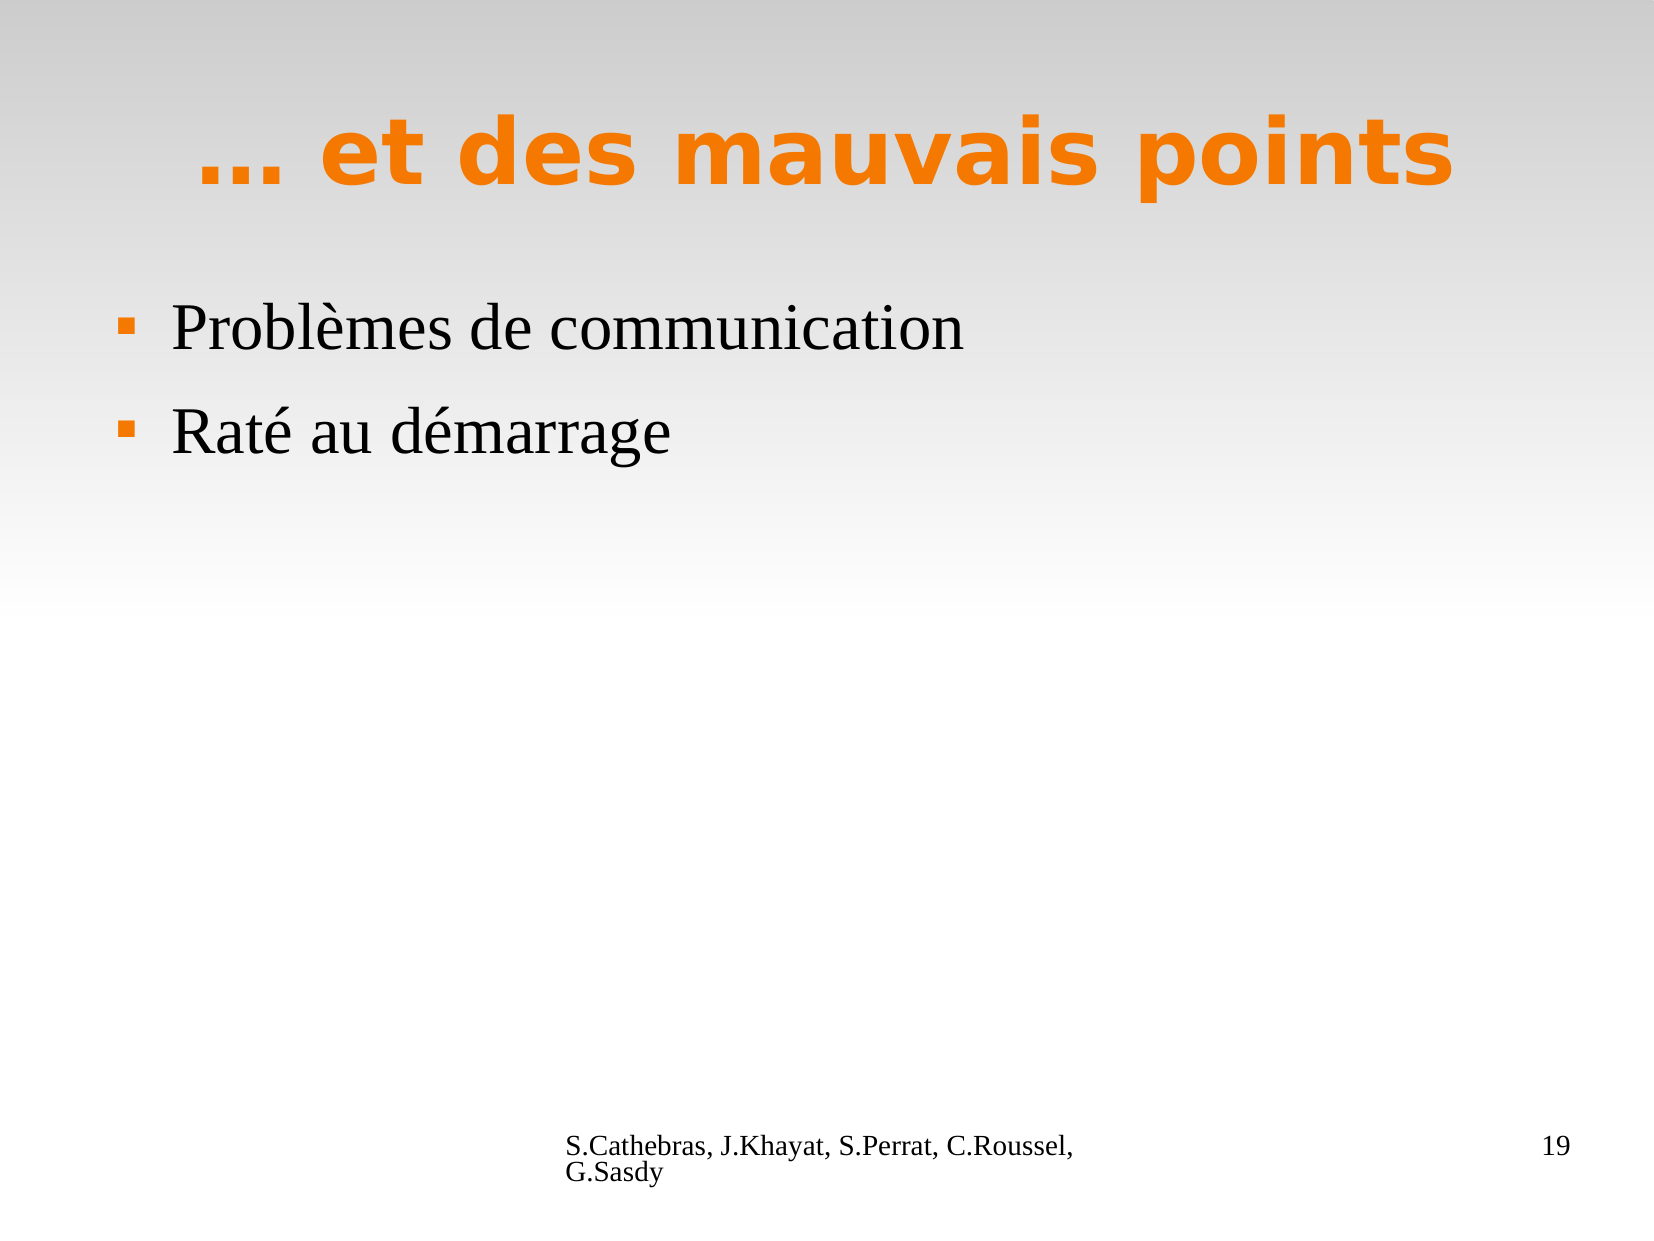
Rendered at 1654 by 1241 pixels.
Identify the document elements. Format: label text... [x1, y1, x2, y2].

title … et des mauvais points [82, 49, 1571, 257]
list Problèmes de communication Raté au démarrage [82, 290, 1571, 1109]
